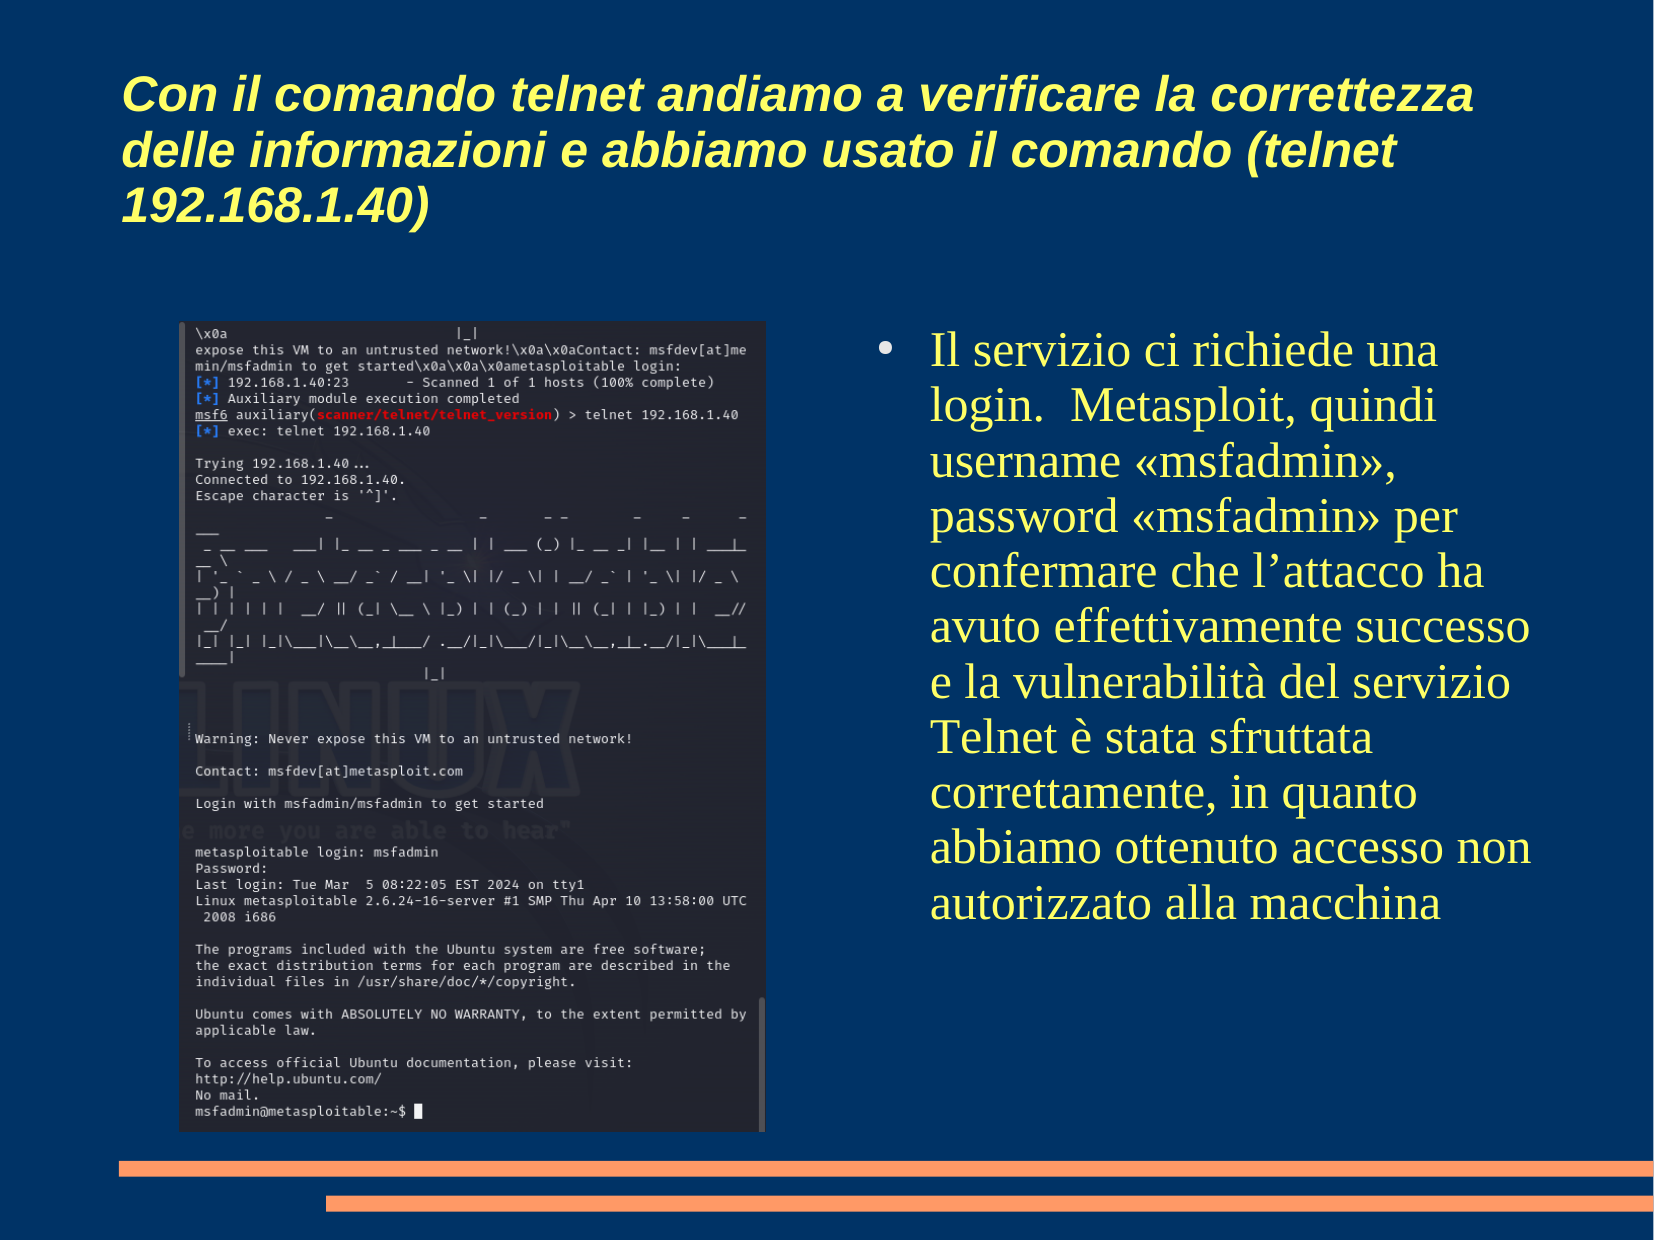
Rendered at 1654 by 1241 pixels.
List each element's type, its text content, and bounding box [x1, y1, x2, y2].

title Con il comando telnet andiamo a verificare la correttezza delle informazioni e abbiamo usato il comando (telnet 192.168.1.40) [121, 46, 1534, 254]
list Il servizio ci richiede una login. Metasploit, quindi username «msfadmin», password «msfadmin» per confermare che l’attacco ha avuto effettivamente successo e la vulnerabilità del servizio Telnet è stata sfruttata correttamente, in quanto abbiamo ottenuto accesso non autorizzato alla macchina [858, 322, 1562, 1132]
picture [179, 321, 766, 1132]
